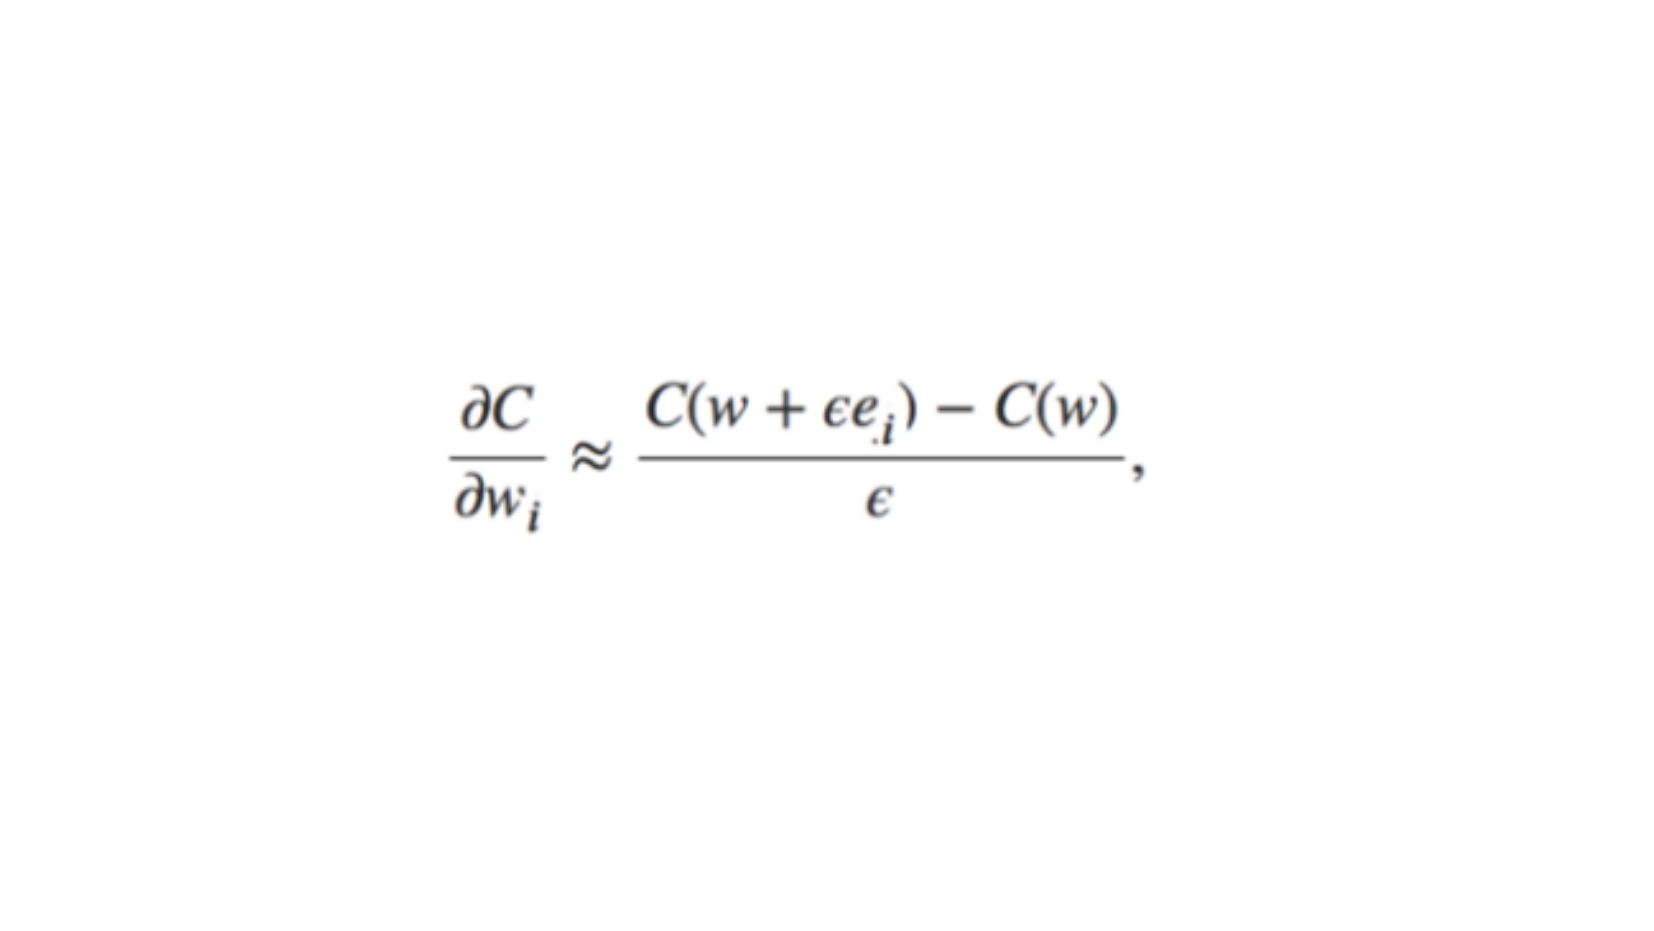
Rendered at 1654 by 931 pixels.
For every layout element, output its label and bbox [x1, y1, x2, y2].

picture [382, 322, 1264, 567]
